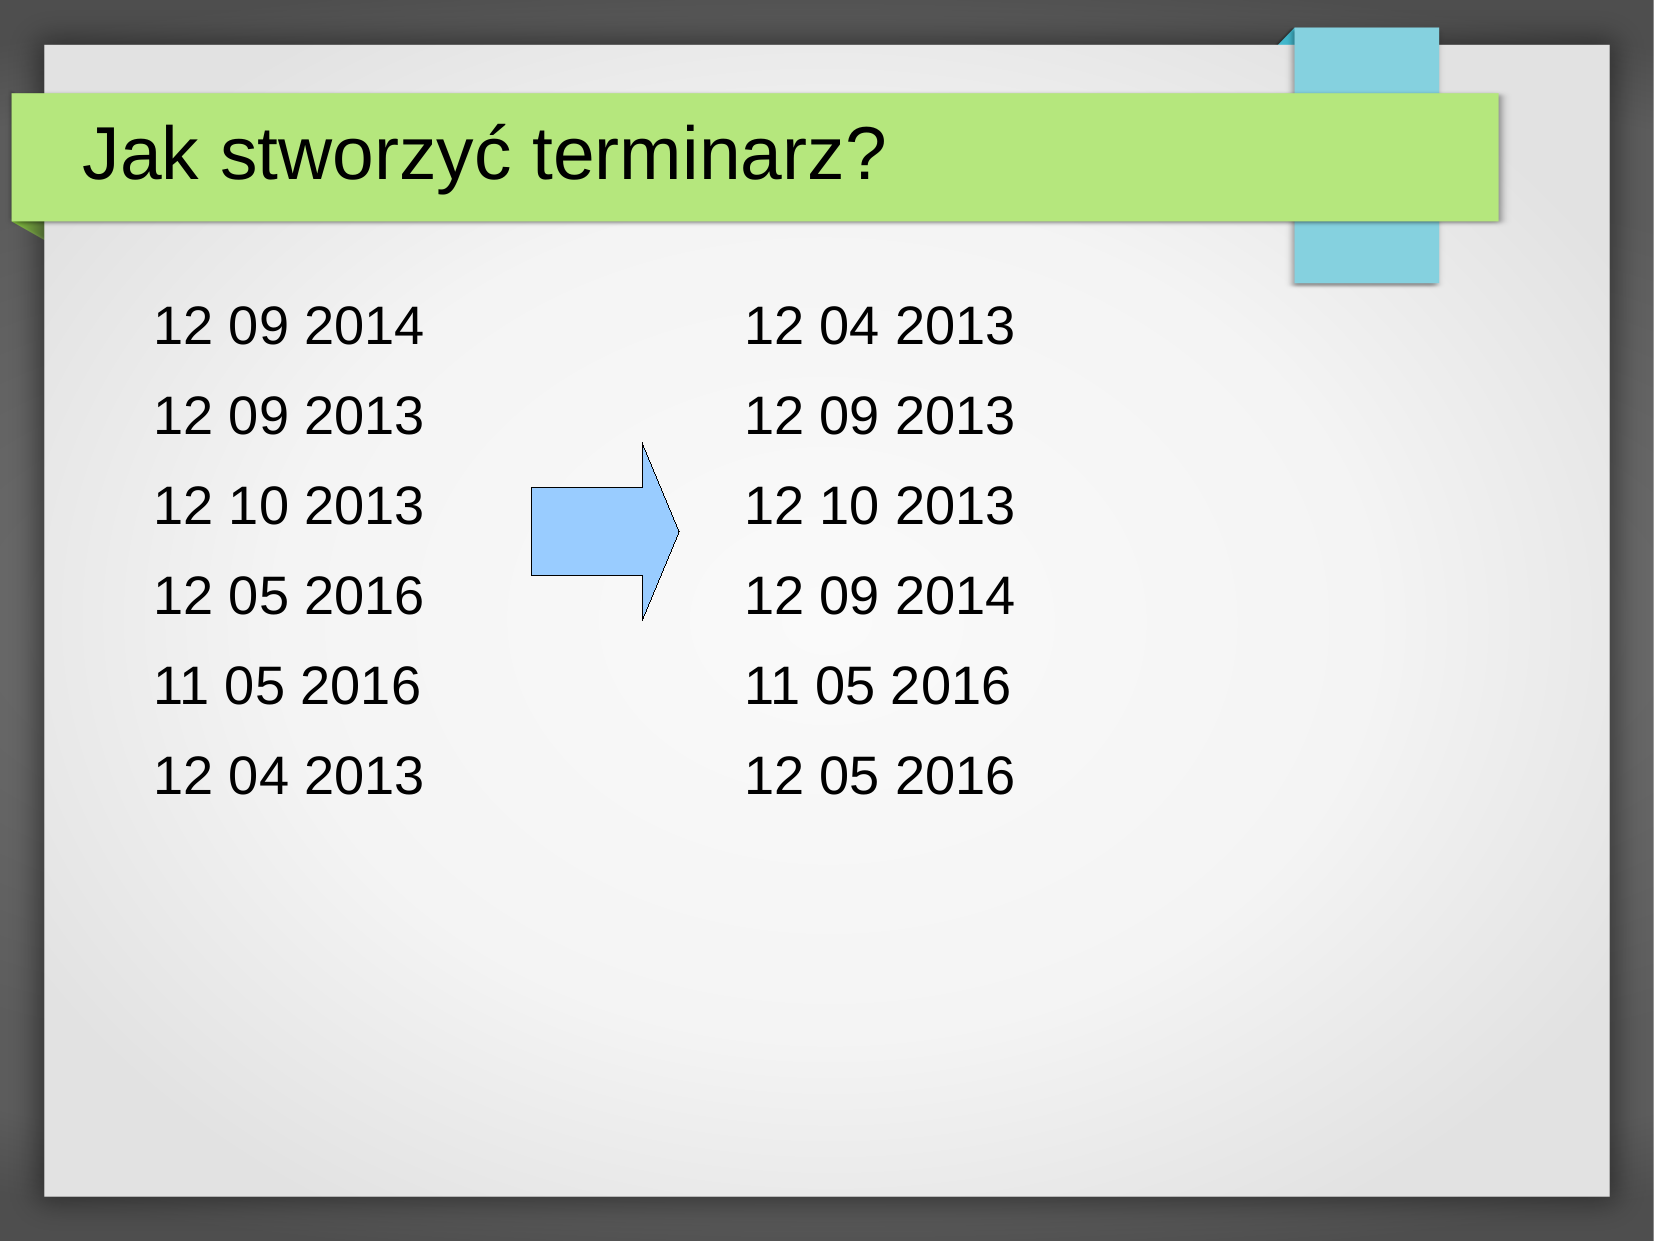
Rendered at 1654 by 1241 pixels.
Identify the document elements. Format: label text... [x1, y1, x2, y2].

picture [0, 0, 1654, 1241]
title Jak stworzyć terminarz? [82, 94, 1264, 213]
list 12 09 2014 12 04 2013 12 09 2013 12 09 2013 12 10 2013 12 10 2013 12 05 2016 12 09 2014 11 05 2016 11 05 2016 12 04 2013 12 05 2016 [82, 295, 1571, 1015]
text_box [531, 442, 680, 621]
